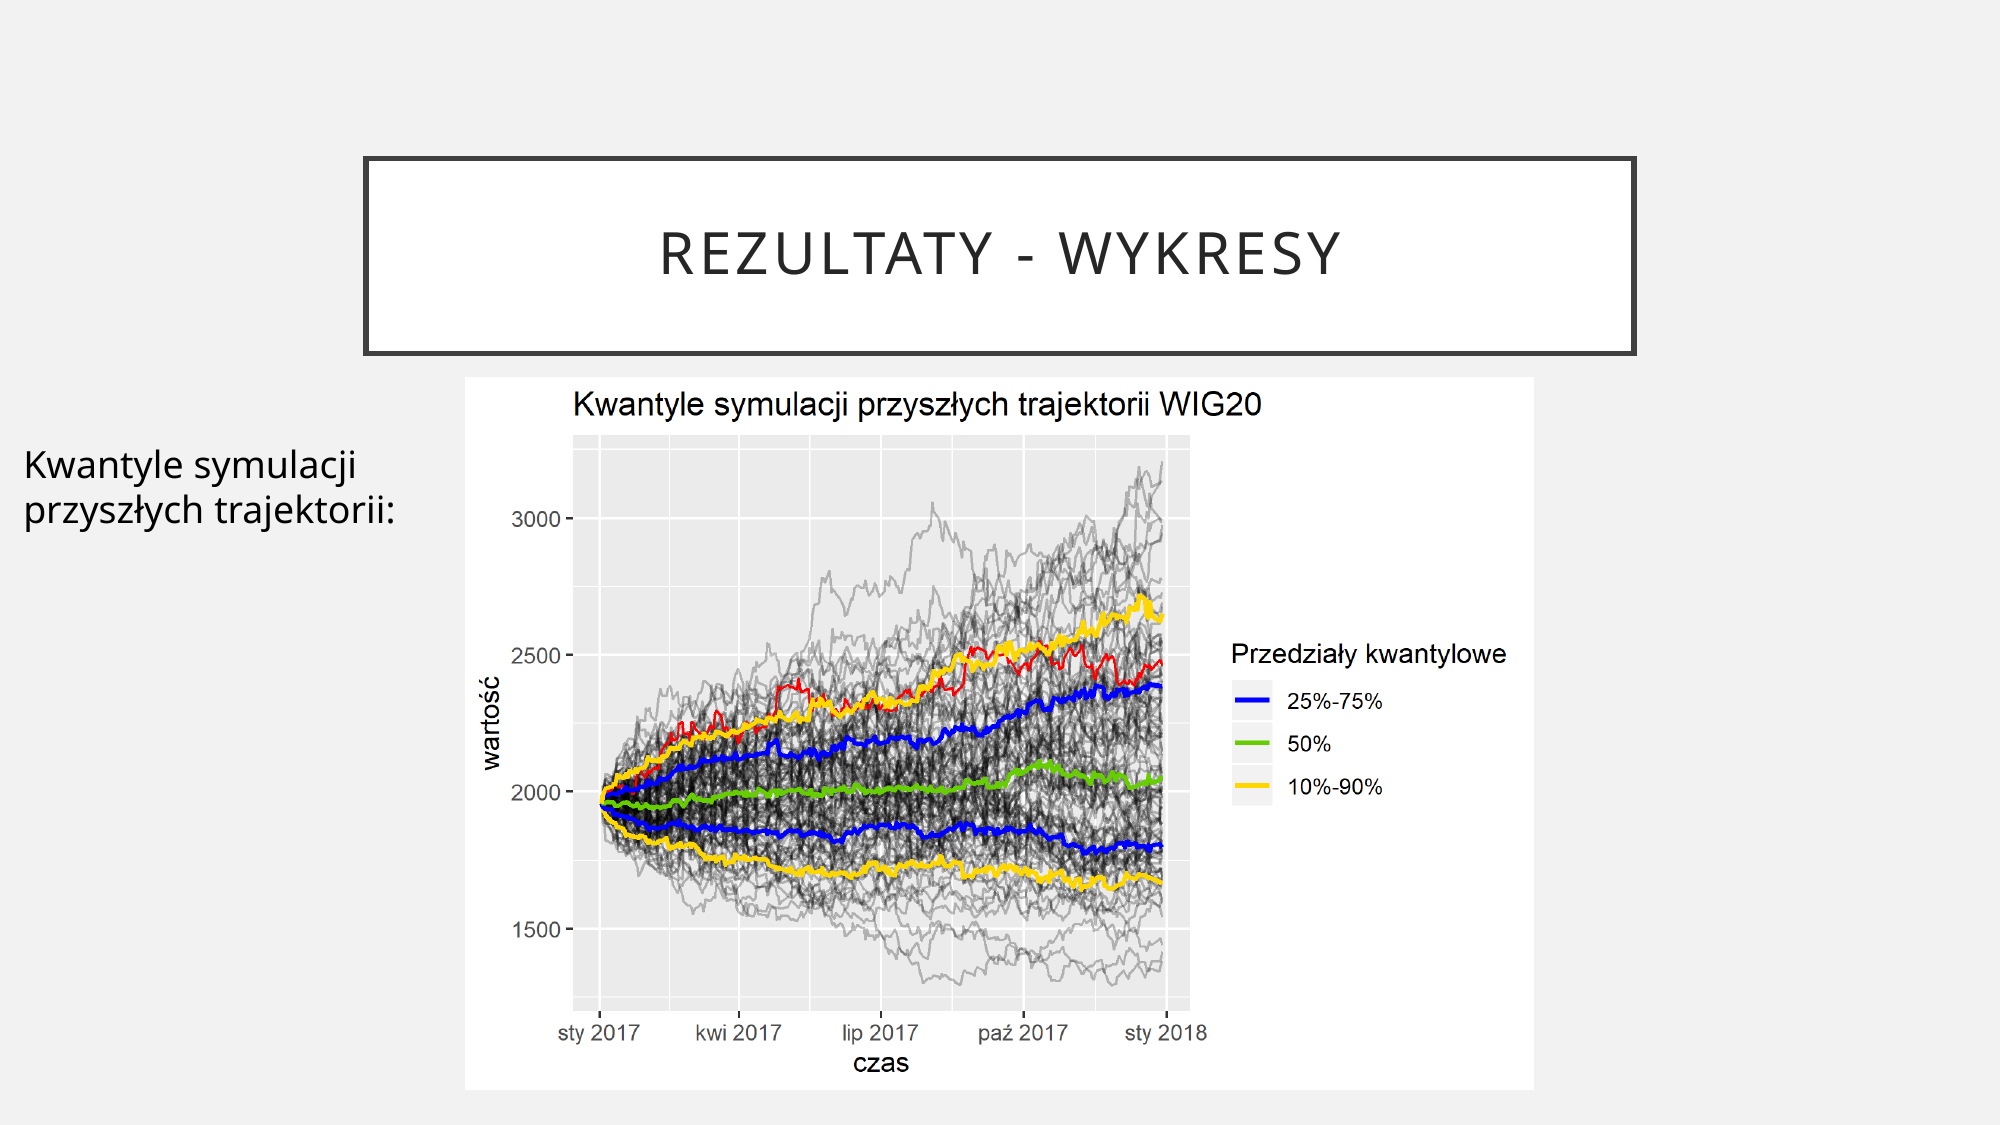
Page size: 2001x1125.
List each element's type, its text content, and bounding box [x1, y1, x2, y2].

text_box Kwantyle symulacji przyszłych trajektorii: [8, 433, 459, 540]
picture [465, 377, 1534, 1090]
title Rezultaty - Wykresy [366, 158, 1634, 354]
